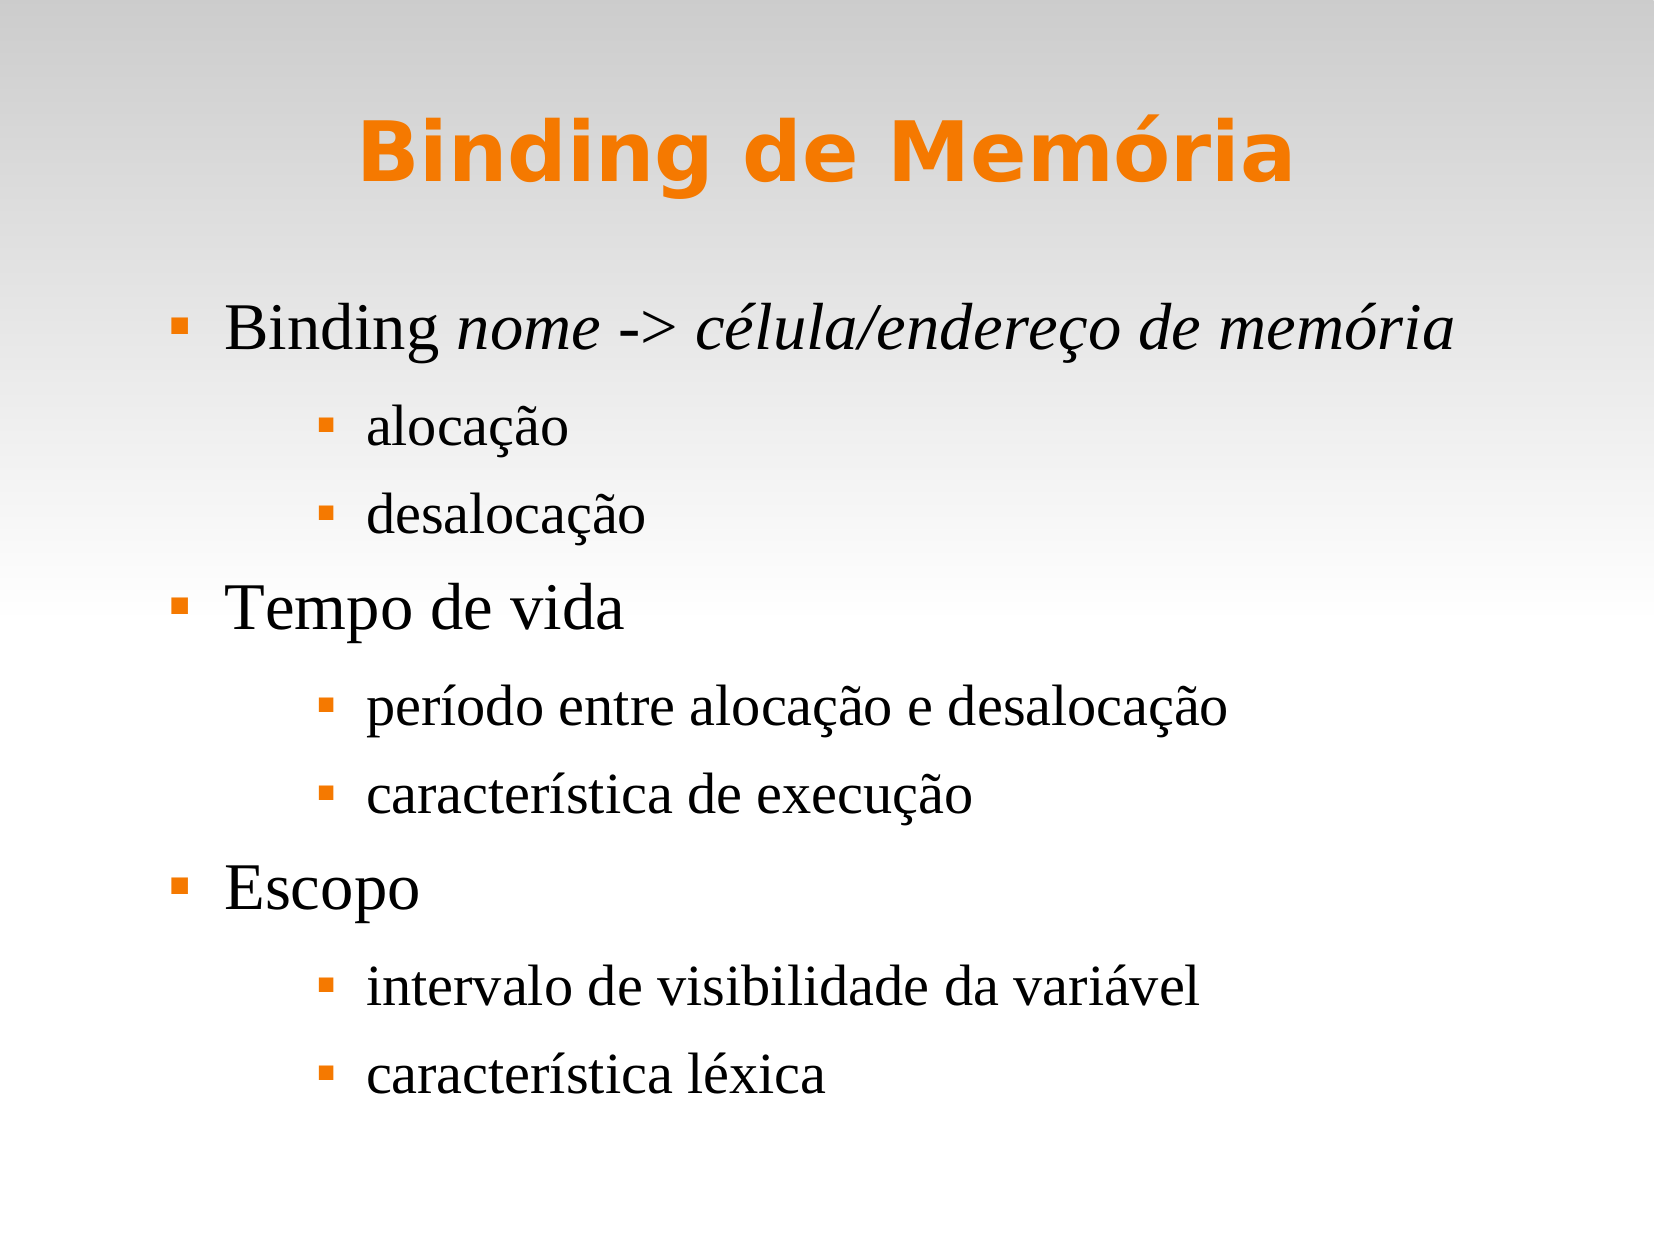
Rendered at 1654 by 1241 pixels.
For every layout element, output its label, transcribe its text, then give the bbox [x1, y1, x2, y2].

list Binding nome -> célula/endereço de memória alocação desalocação Tempo de vida período entre alocação e desalocação característica de execução Escopo intervalo de visibilidade da variável característica léxica [82, 290, 1571, 1163]
title Binding de Memória [82, 49, 1571, 257]
